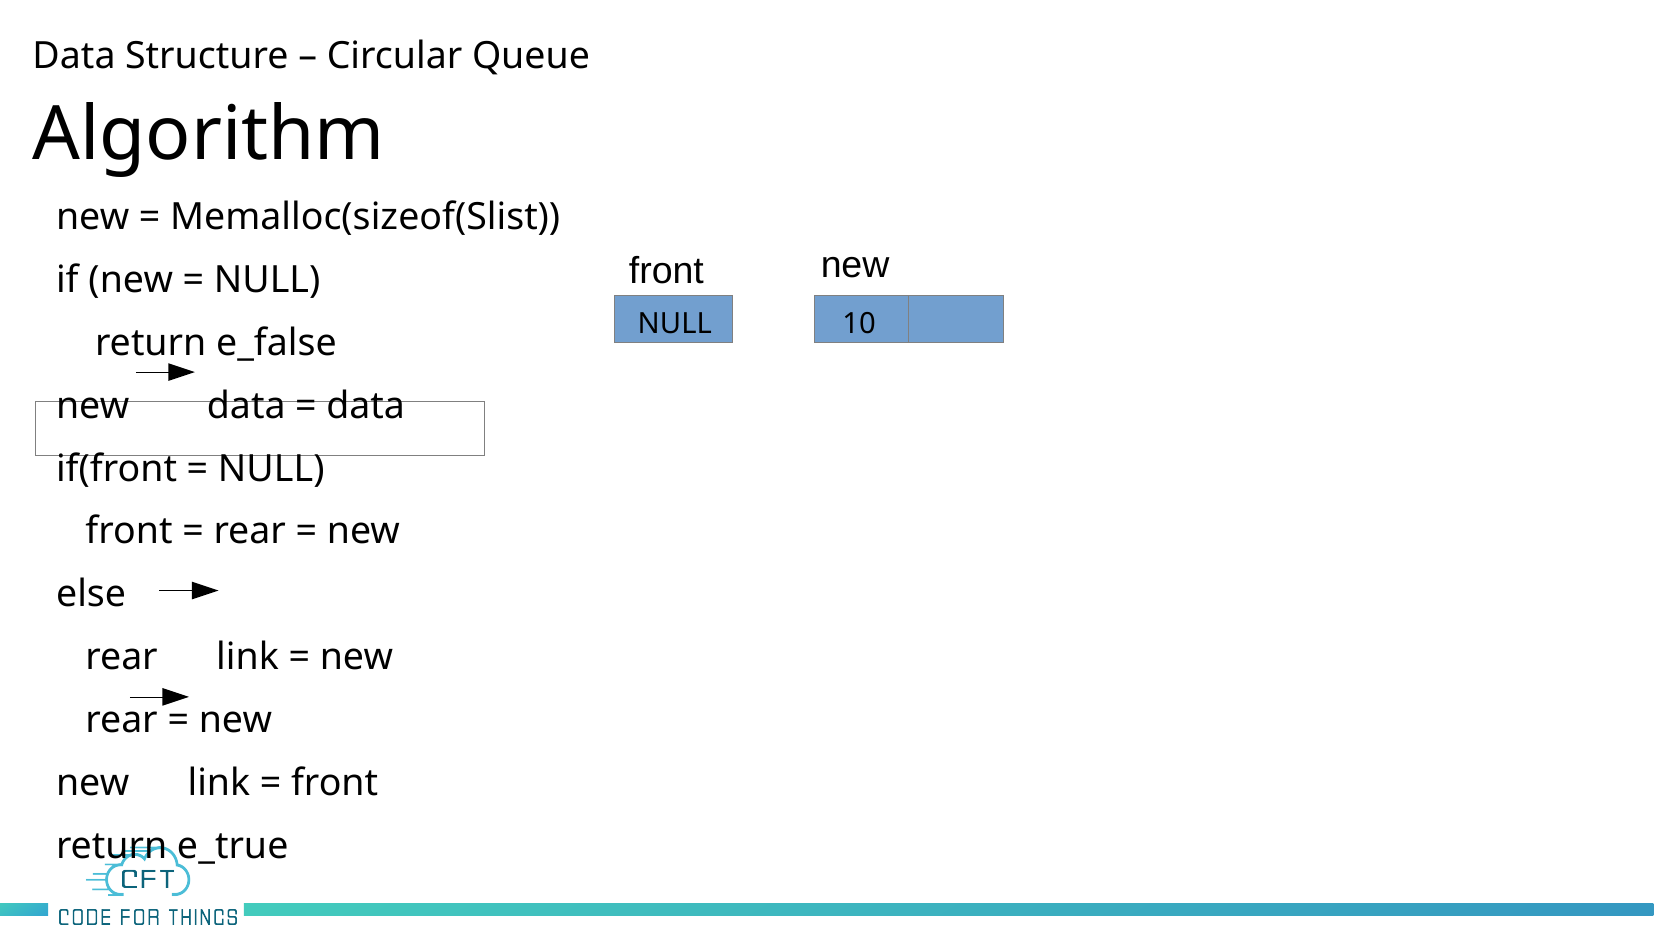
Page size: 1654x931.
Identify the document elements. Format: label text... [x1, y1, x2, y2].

text_box [910, 295, 1004, 343]
text_box front [614, 242, 730, 300]
text_box new = Memalloc(sizeof(Slist)) if (new = NULL) return e_false new data = data if(front = NULL) front = rear = new else rear link = new rear = new new link = front return e_true [0, 182, 709, 851]
title Data Structure – Circular Queue Algorithm [32, 11, 1524, 199]
text_box new [806, 236, 915, 294]
text_box NULL [623, 295, 730, 345]
text_box [814, 295, 827, 343]
text_box [614, 300, 623, 343]
picture [59, 851, 237, 925]
picture [111, 851, 121, 856]
text_box 10 [827, 295, 910, 345]
